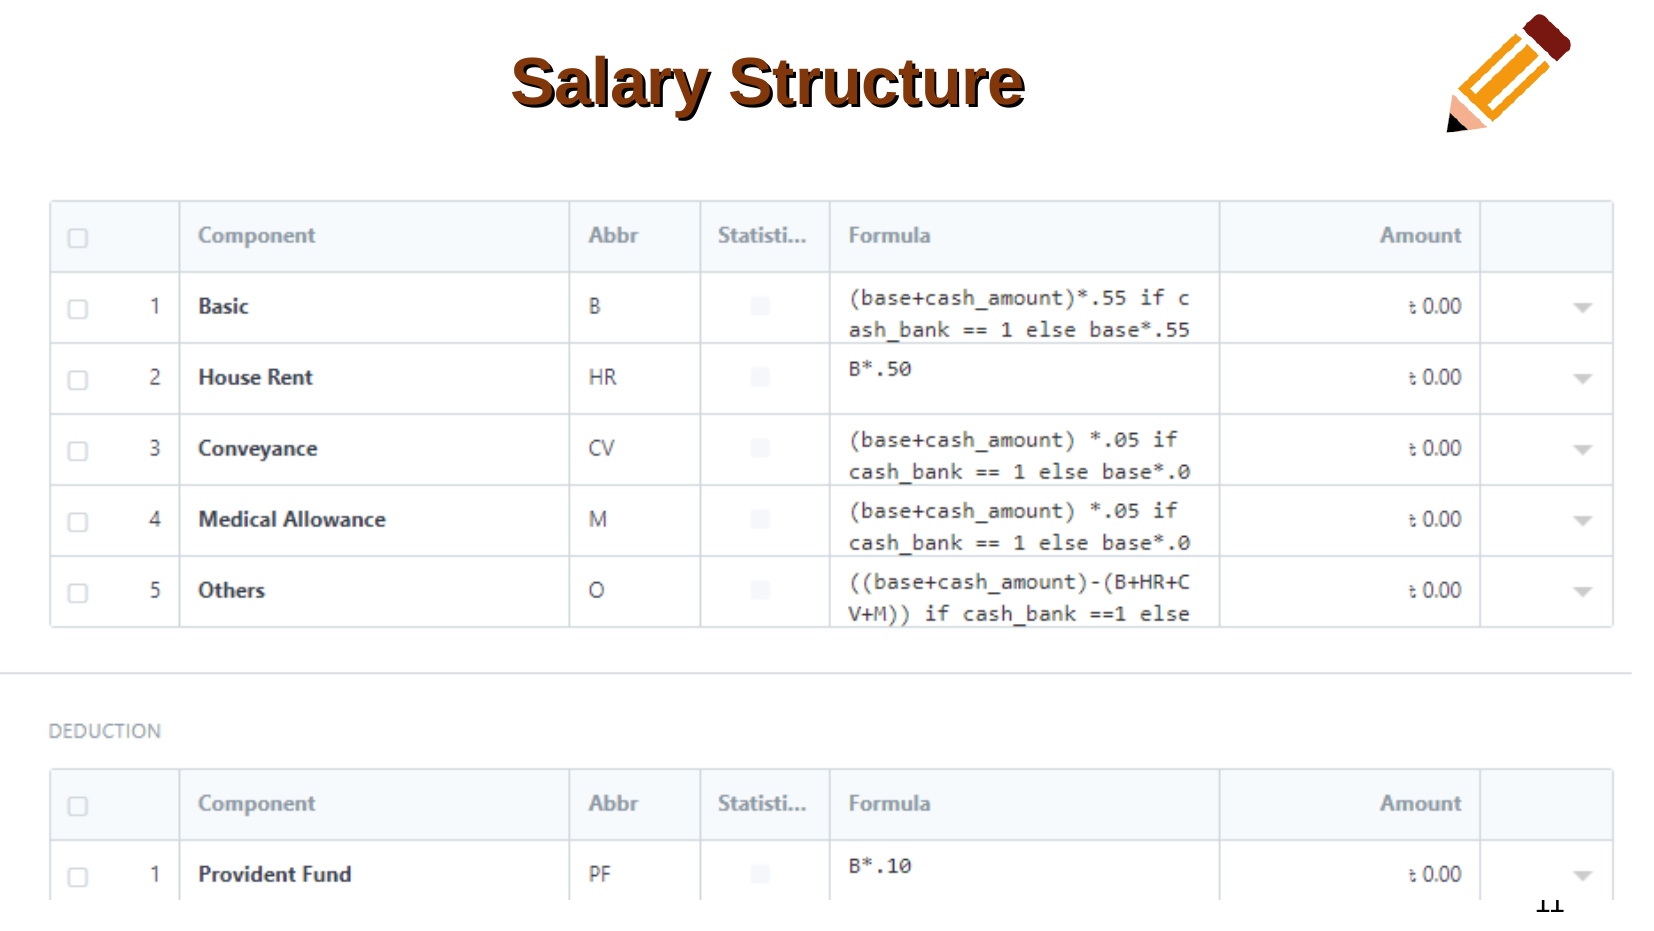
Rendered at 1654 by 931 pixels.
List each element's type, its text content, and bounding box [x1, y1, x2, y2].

picture [1446, 14, 1571, 133]
title Salary Structure [88, 29, 1447, 133]
picture [0, 187, 1632, 900]
